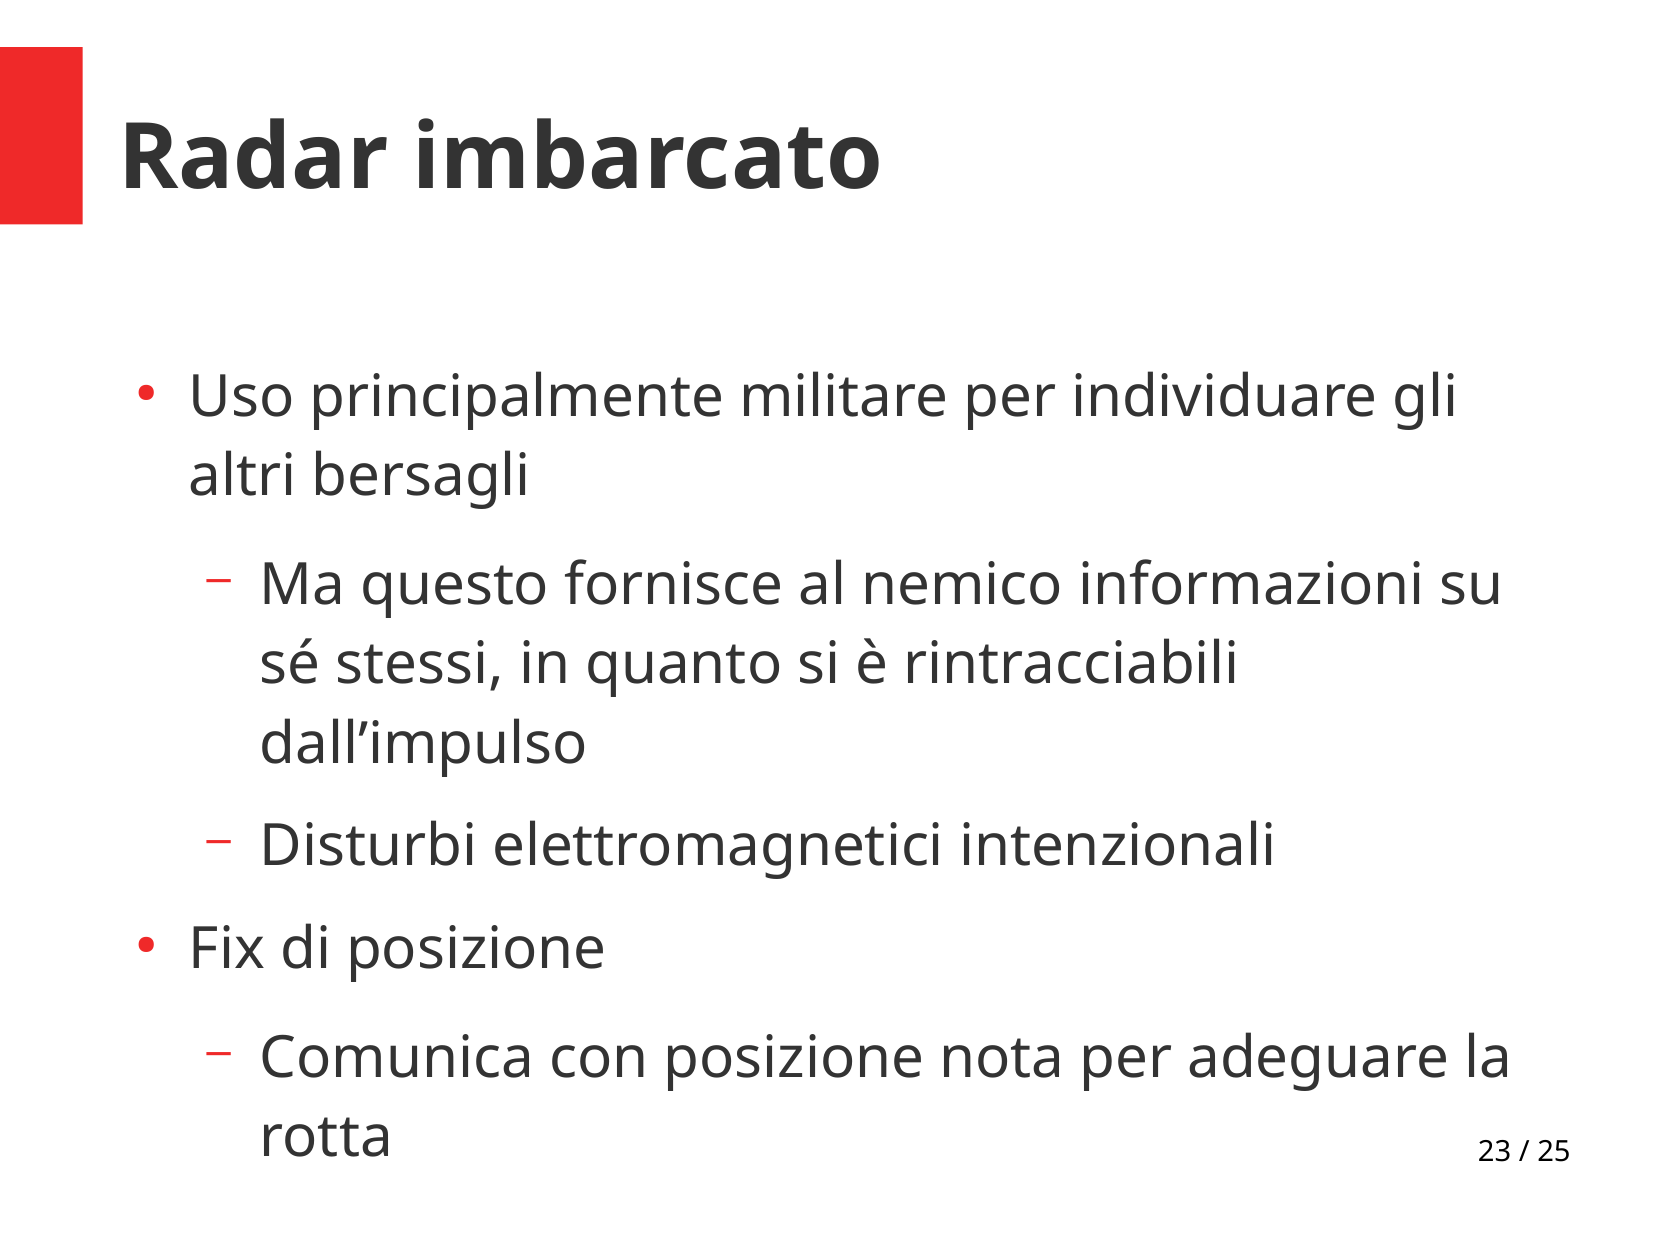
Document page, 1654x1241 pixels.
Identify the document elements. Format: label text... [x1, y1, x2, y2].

title Radar imbarcato [118, 49, 1571, 257]
list Uso principalmente militare per individuare gli altri bersagli Ma questo fornisce al nemico informazioni su sé stessi, in quanto si è rintracciabili dall’impulso Disturbi elettromagnetici intenzionali Fix di posizione Comunica con posizione nota per adeguare la rotta [118, 354, 1536, 1074]
